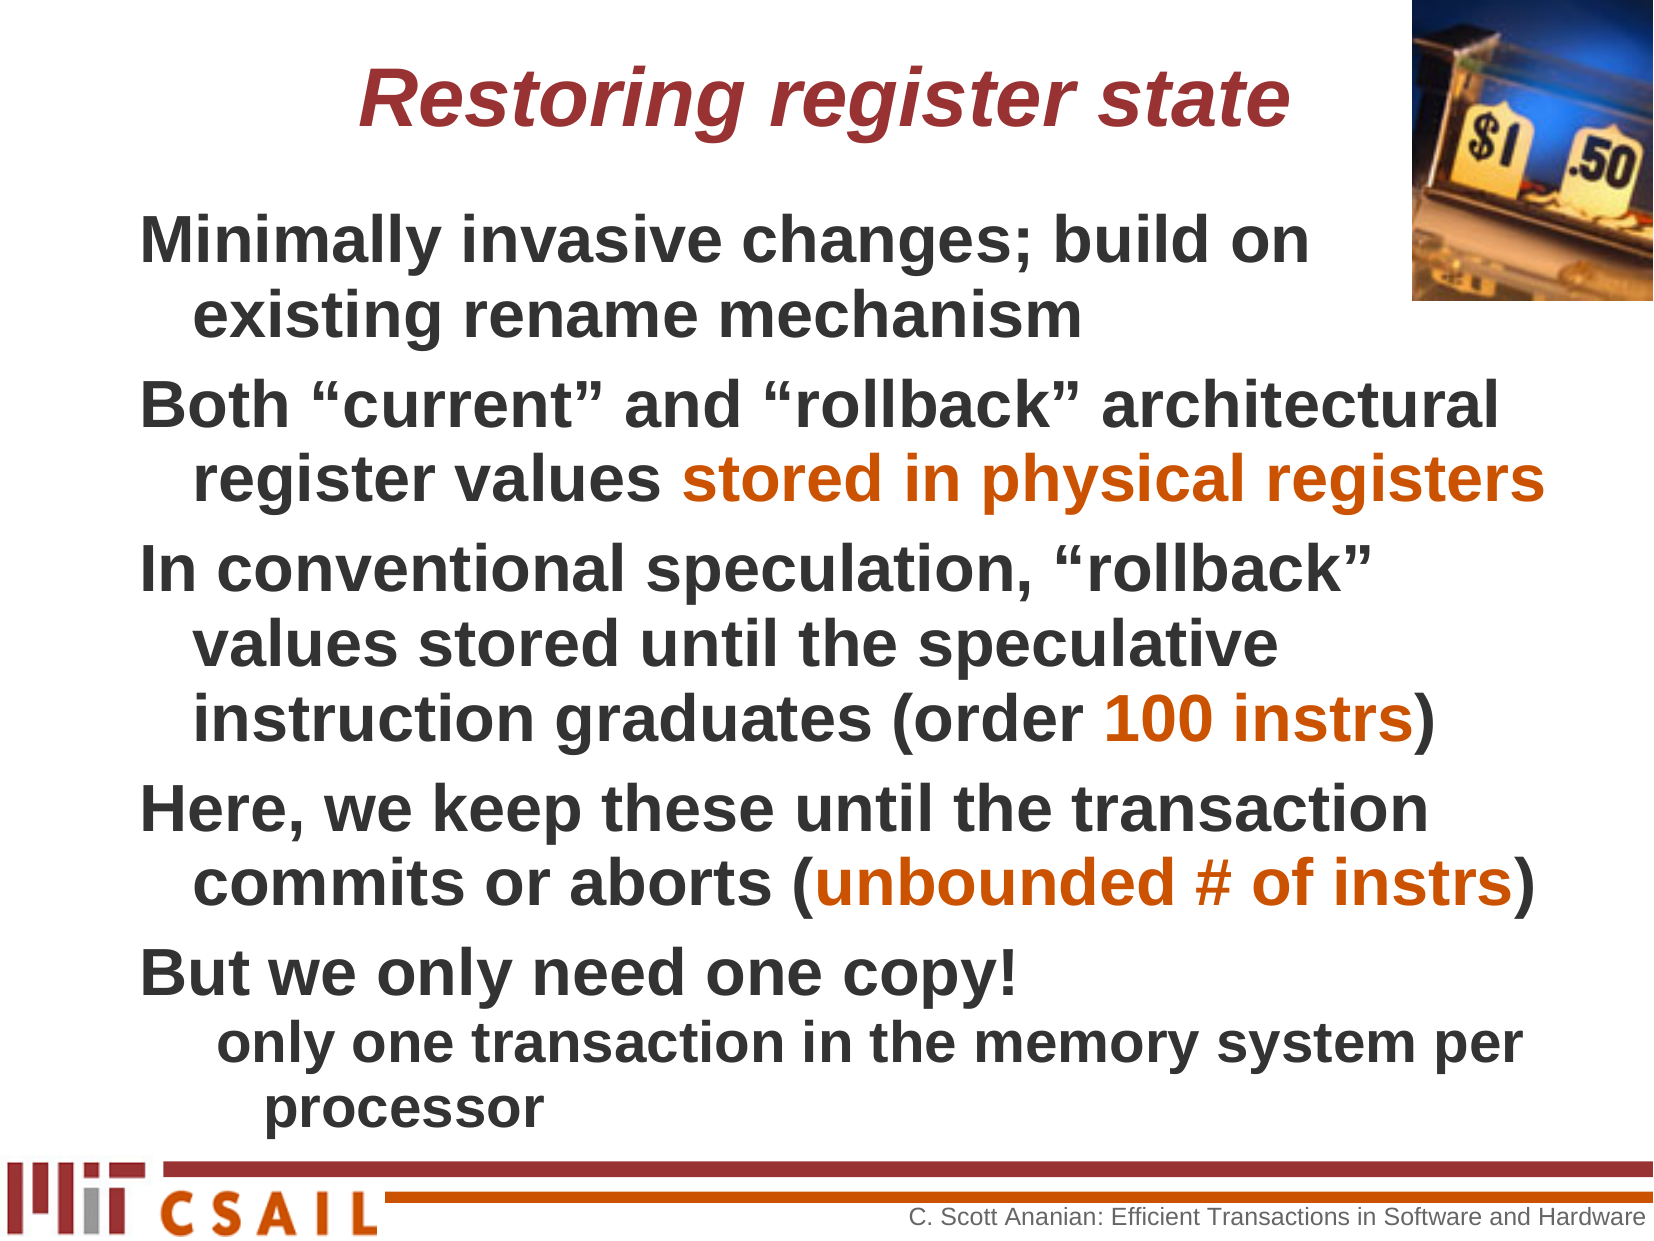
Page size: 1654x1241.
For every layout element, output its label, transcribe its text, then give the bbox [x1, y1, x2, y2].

list Minimally invasive changes; build on existing rename mechanism Both “current” and “rollback” architectural register values stored in physical registers In conventional speculation, “rollback” values stored until the speculative instruction graduates (order 100 instrs) Here, we keep these until the transaction commits or aborts (unbounded # of instrs) But we only need one copy! only one transaction in the memory system per processor [121, 202, 1561, 1191]
picture [0, 1155, 377, 1237]
picture [1412, 0, 1653, 301]
title Restoring register state [51, 28, 1412, 166]
